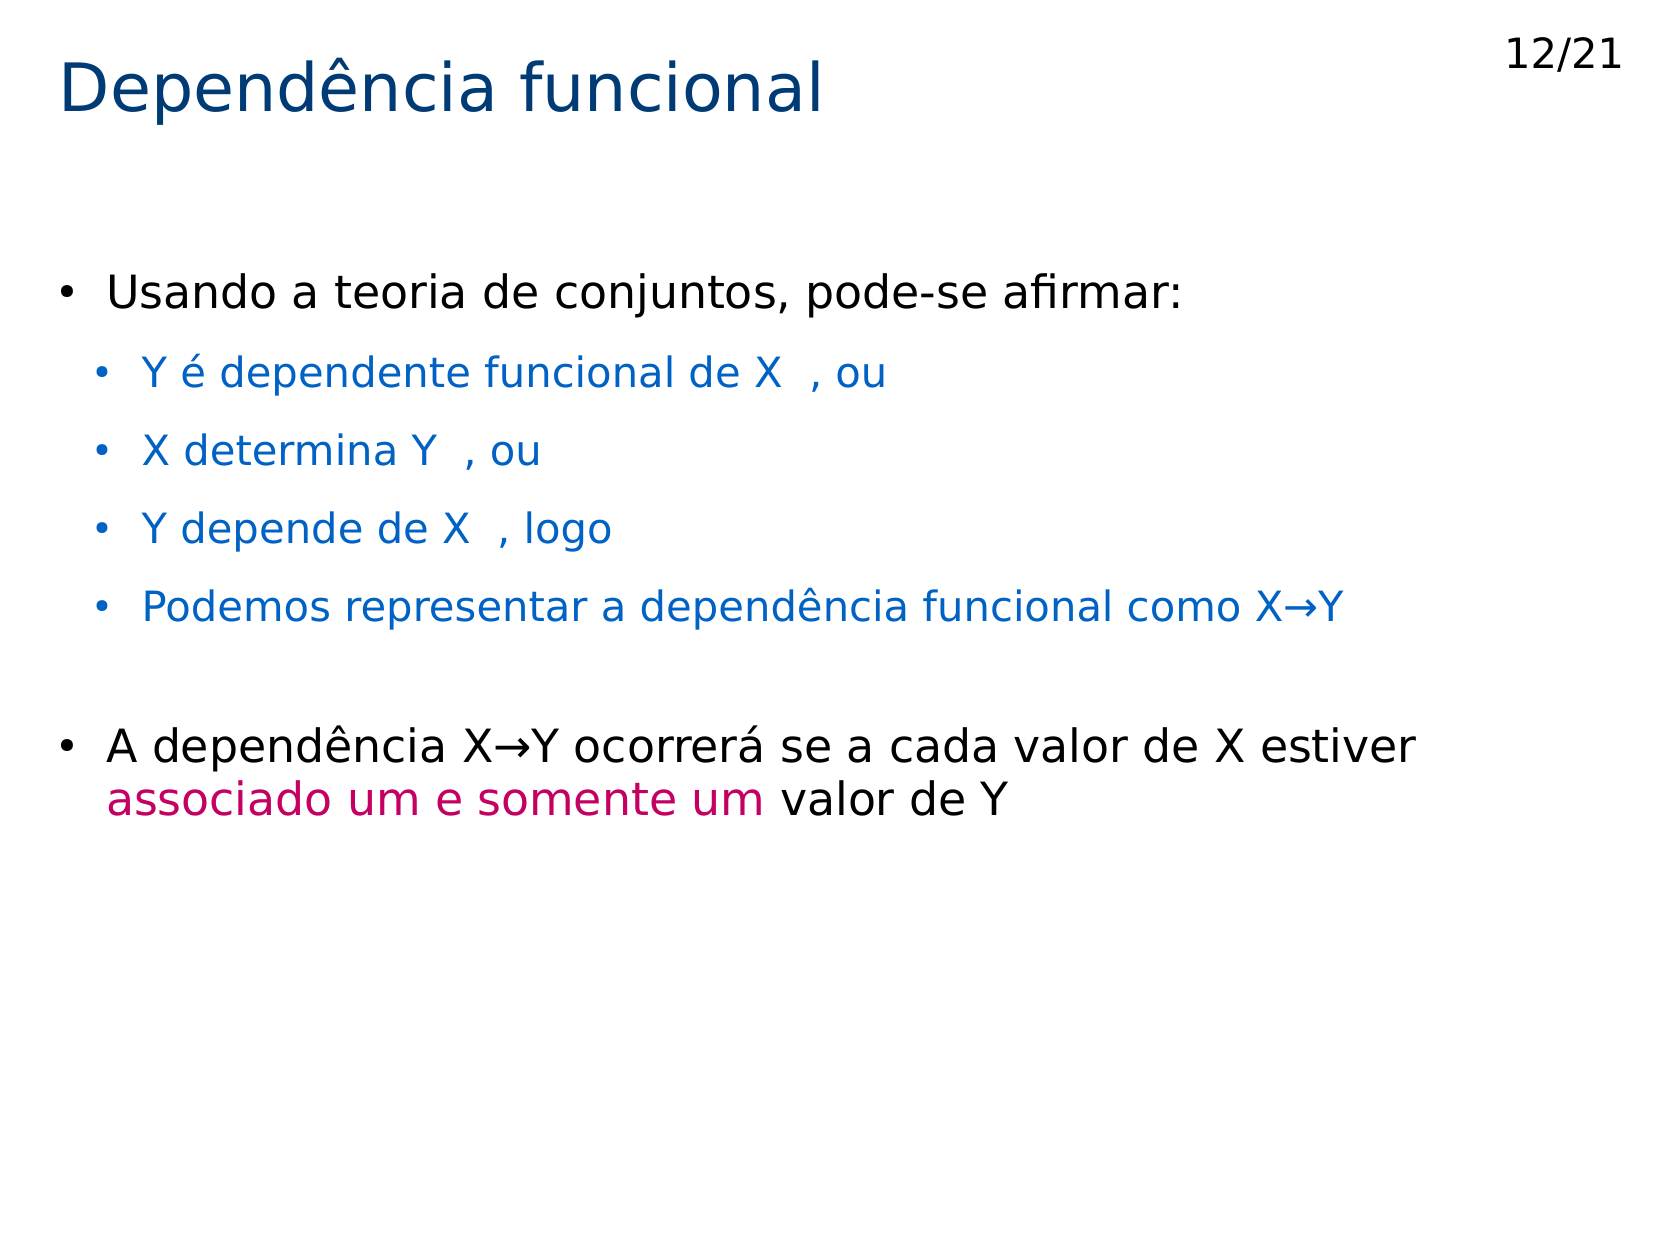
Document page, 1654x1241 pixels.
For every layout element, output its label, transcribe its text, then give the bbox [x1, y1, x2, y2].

list Usando a teoria de conjuntos, pode-se afirmar: Y é dependente funcional de X , ou X determina Y , ou Y depende de X , logo Podemos representar a dependência funcional como X→Y A dependência X→Y ocorrerá se a cada valor de X estiver associado um e somente um valor de Y [59, 265, 1625, 1211]
title Dependência funcional [59, 29, 1506, 148]
